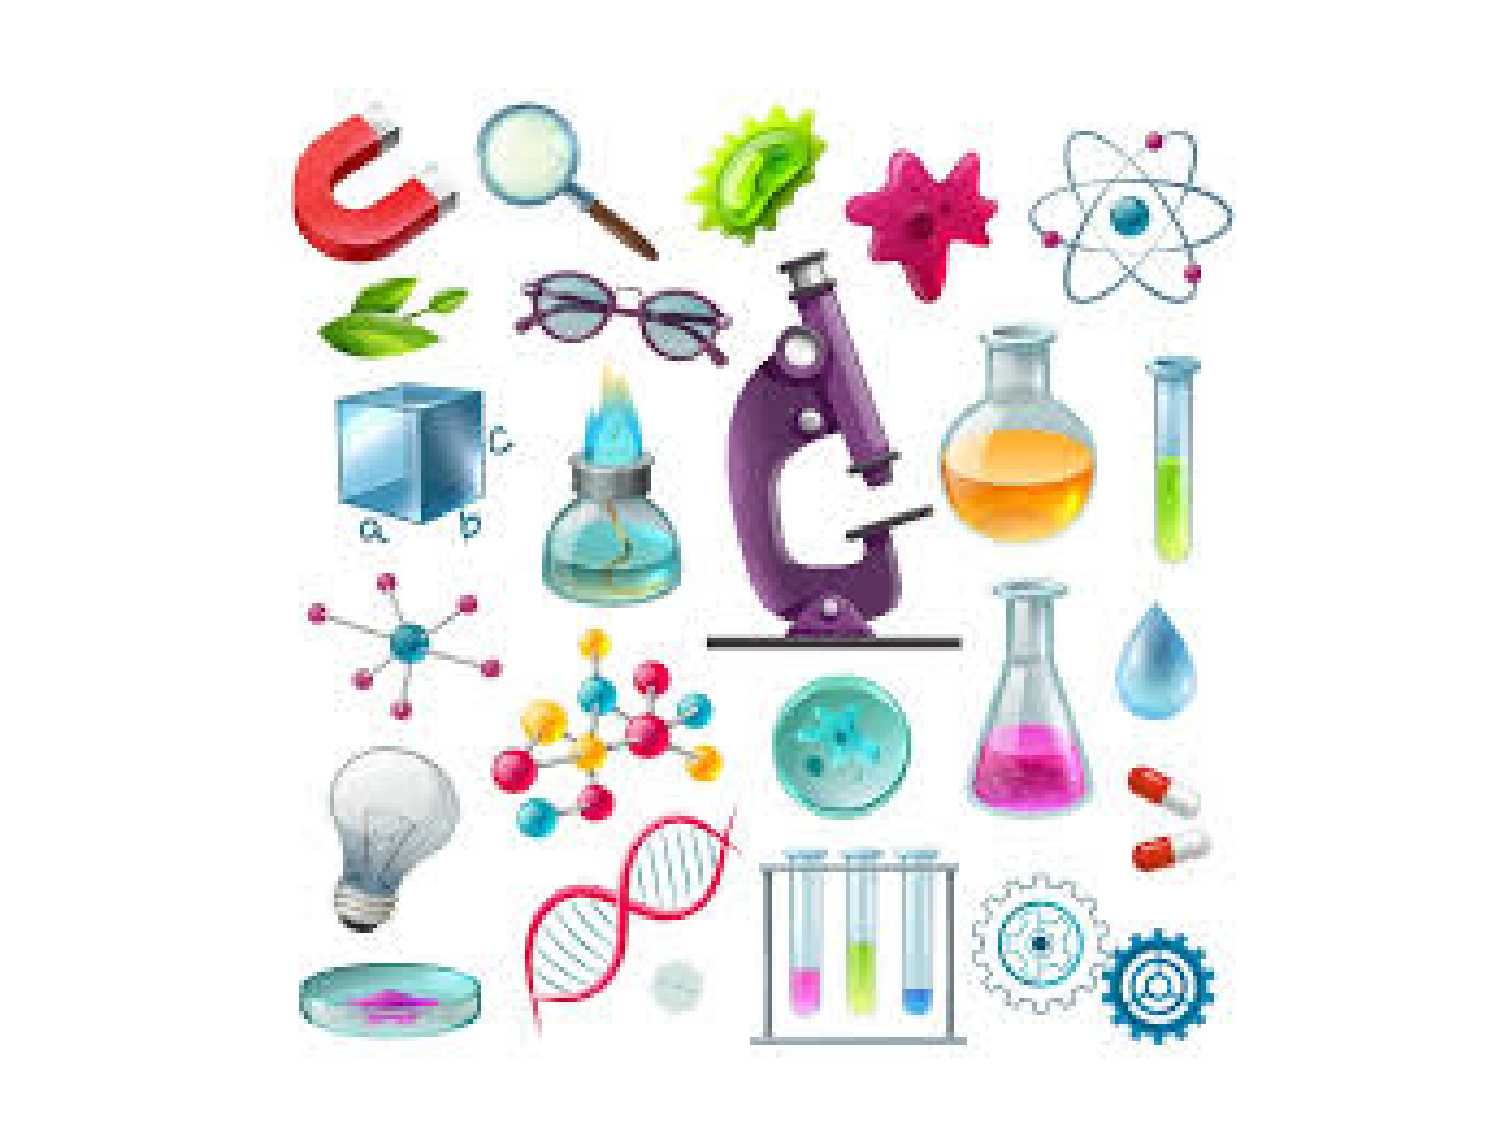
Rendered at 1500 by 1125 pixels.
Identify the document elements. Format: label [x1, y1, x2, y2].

picture [265, 88, 1241, 1063]
